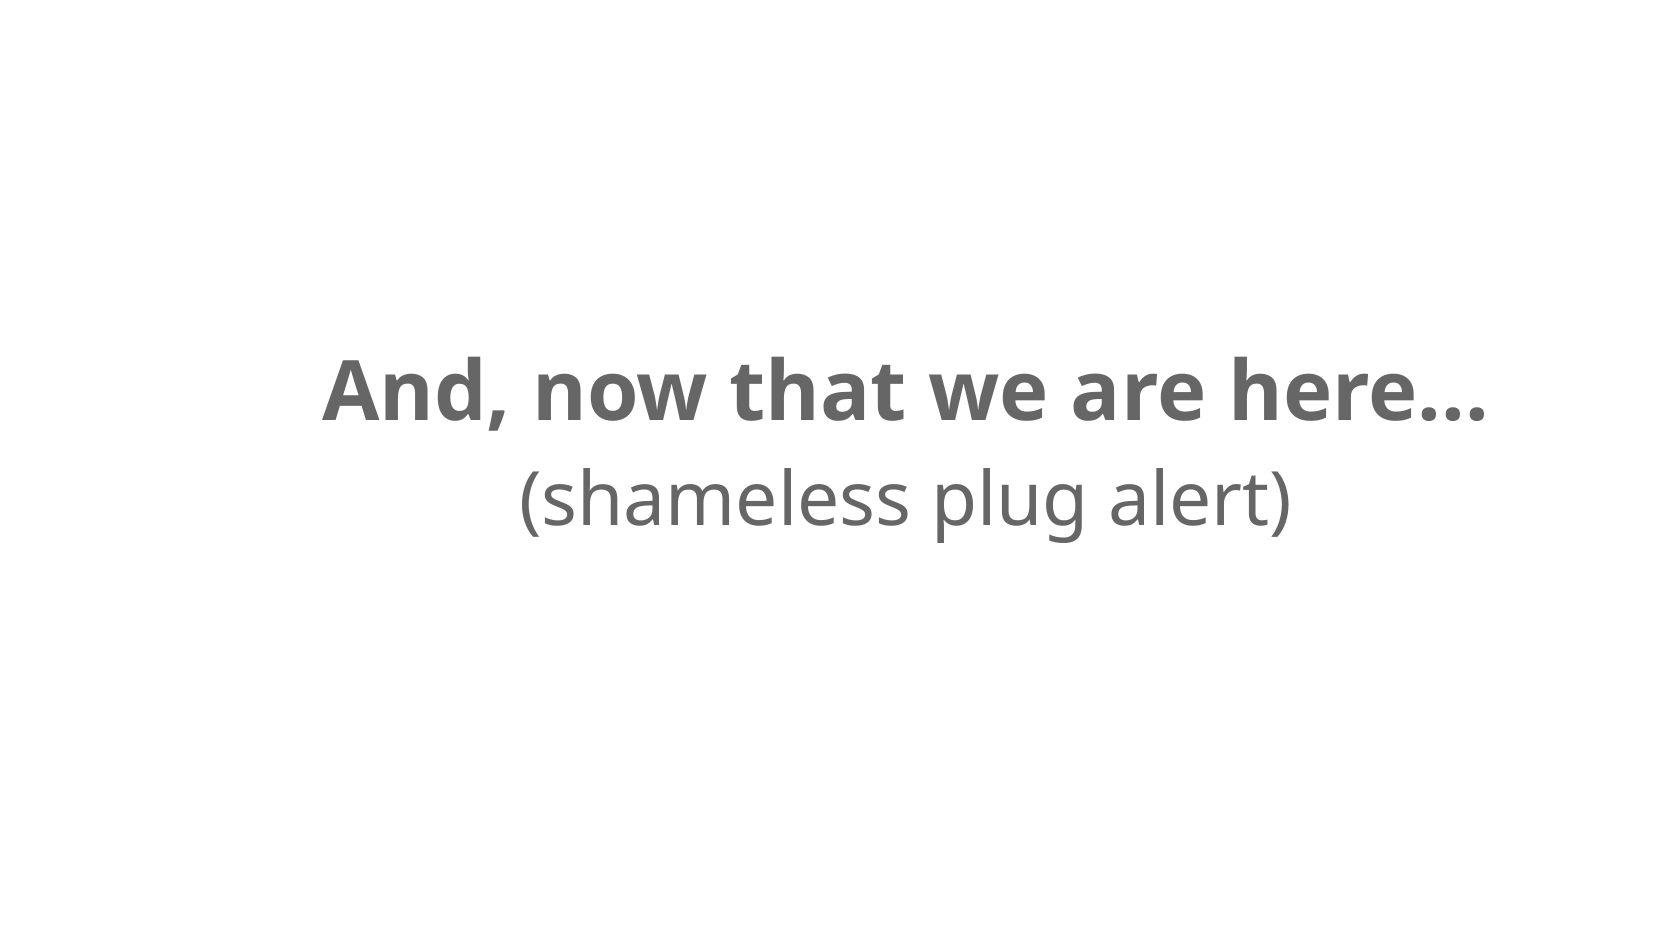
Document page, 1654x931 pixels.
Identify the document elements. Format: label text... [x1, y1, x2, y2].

text_box And, now that we are here... (shameless plug alert) [307, 324, 1421, 556]
